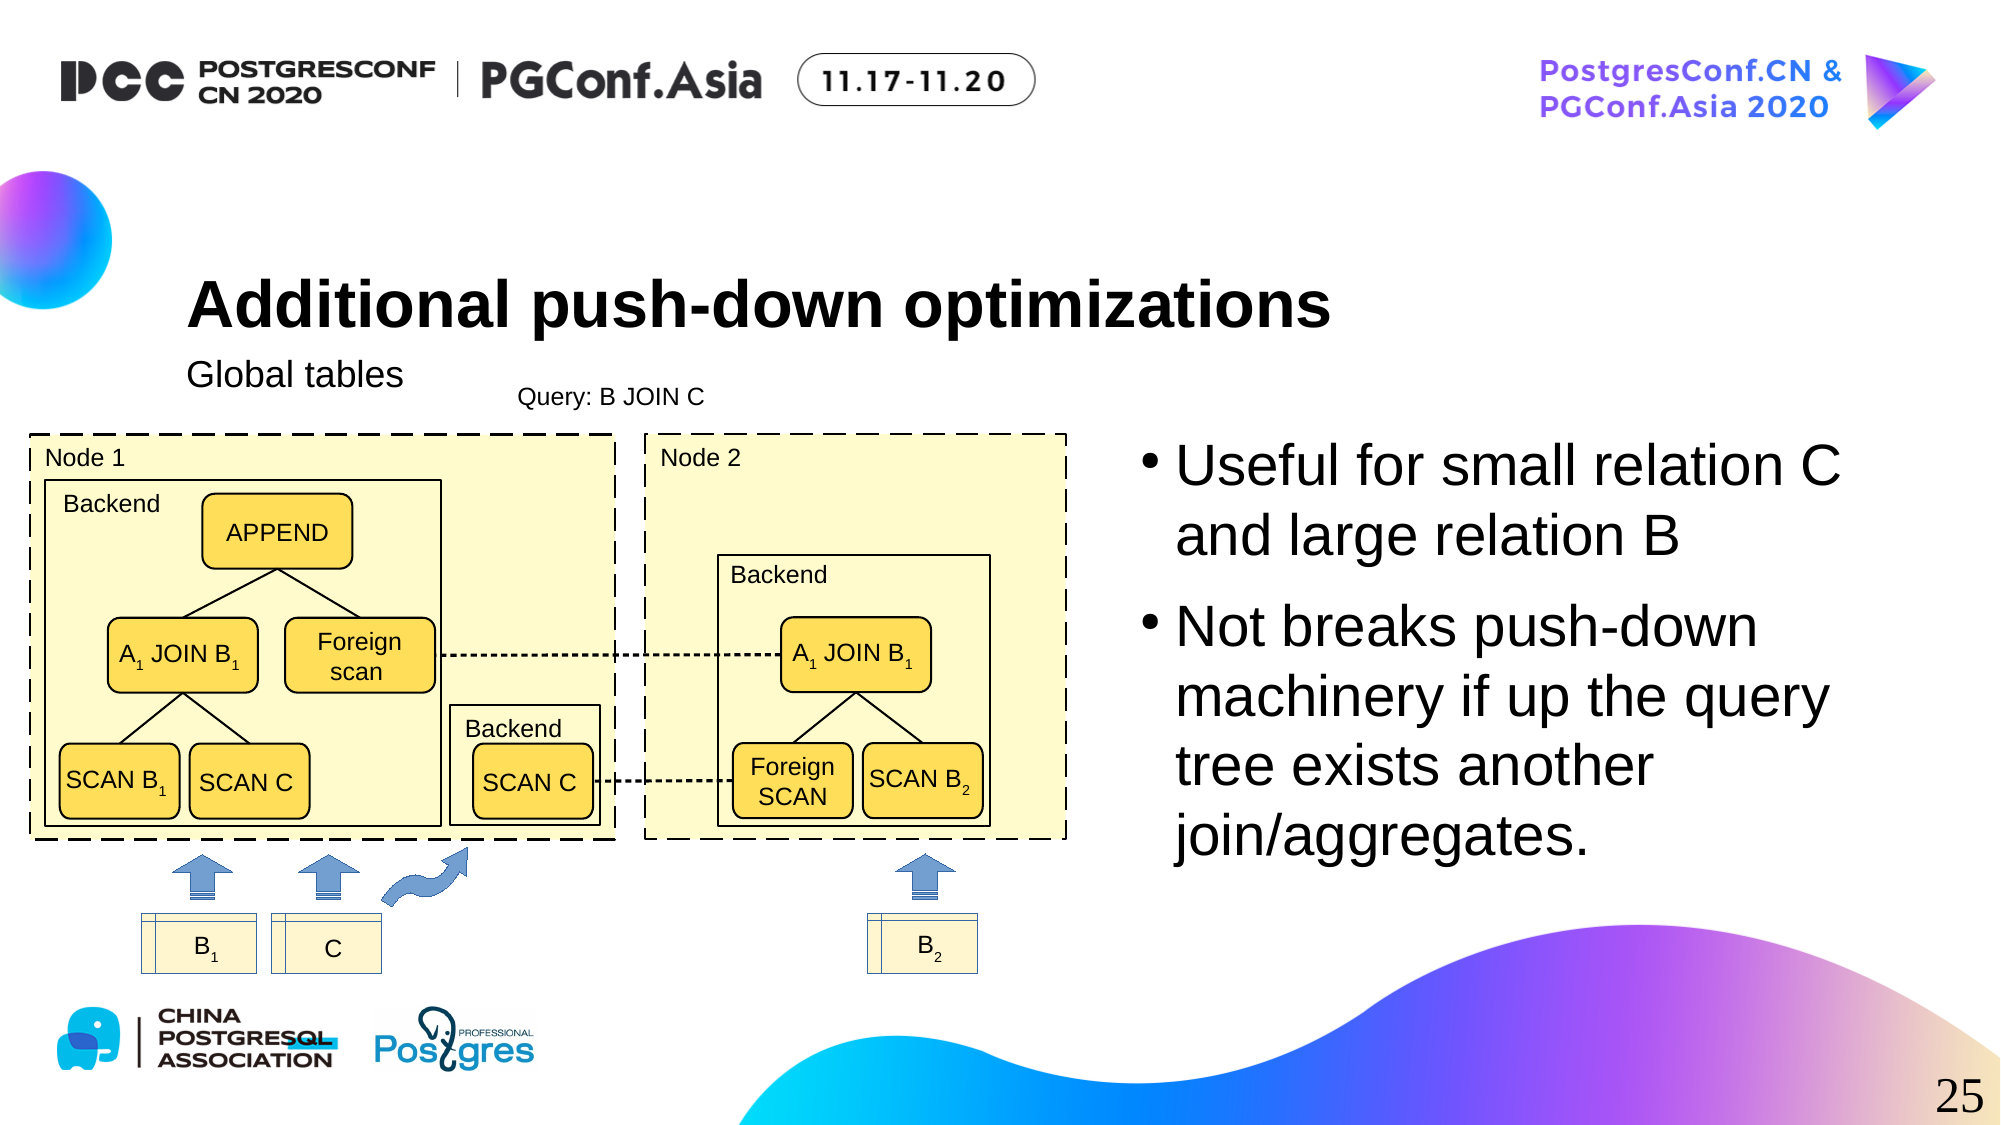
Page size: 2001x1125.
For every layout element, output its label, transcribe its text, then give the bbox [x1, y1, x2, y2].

text_box [30, 434, 616, 840]
text_box B1 [141, 914, 256, 974]
text_box Backend [48, 480, 199, 515]
text_box [46, 481, 440, 825]
text_box [381, 847, 468, 907]
text_box Foreign SCAN [732, 743, 853, 819]
text_box Query: B JOIN C [502, 375, 841, 418]
picture [0, 0, 2001, 1125]
text_box <номер> [1883, 1054, 2000, 1125]
text_box A1 JOIN B1 [781, 617, 932, 693]
text_box Backend [450, 704, 601, 740]
text_box C [271, 914, 381, 974]
text_box [645, 480, 1066, 840]
text_box Useful for small relation C and large relation B Not breaks push-down machinery if up the query tree exists another join/aggregates. [1125, 420, 1951, 931]
text_box SCAN B2 [862, 743, 983, 819]
text_box APPEND [202, 493, 353, 569]
text_box [895, 853, 956, 891]
text_box SCAN C [473, 743, 594, 819]
text_box [172, 854, 233, 892]
text_box Backend [715, 551, 991, 586]
text_box Foreign scan [285, 617, 436, 693]
text_box [298, 854, 360, 892]
text_box A1 JOIN B1 [107, 617, 258, 693]
text_box Additional push-down optimizations Global tables [171, 237, 1850, 402]
text_box Node 2 [645, 434, 1066, 480]
text_box B2 [868, 913, 978, 973]
text_box Node 1 [30, 434, 541, 480]
text_box SCAN C [189, 743, 310, 819]
text_box Backend [719, 556, 989, 586]
text_box SCAN B1 [59, 743, 180, 819]
text_box [912, 896, 938, 900]
